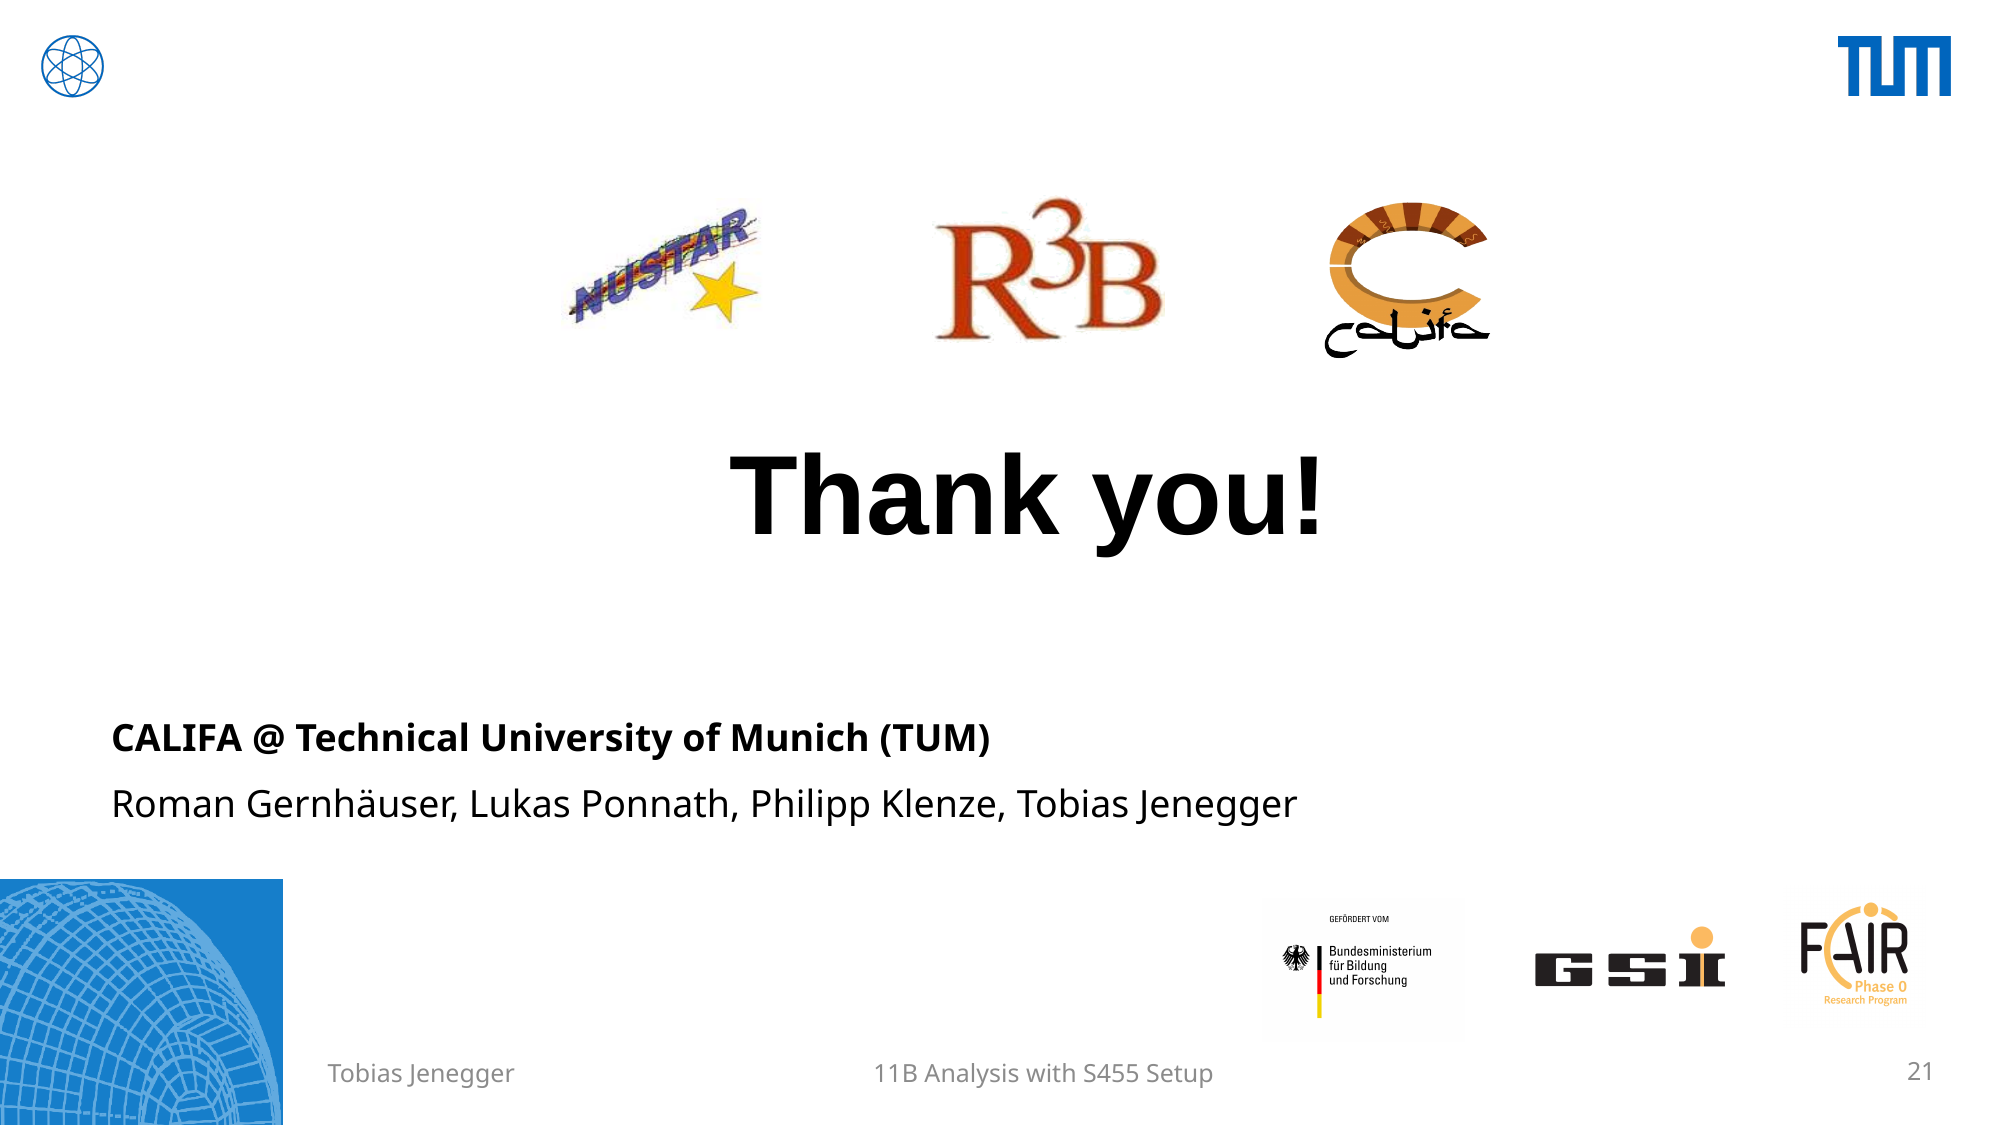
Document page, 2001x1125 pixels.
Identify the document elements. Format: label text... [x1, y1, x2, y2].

text_box Thank you! [714, 425, 1412, 566]
picture [932, 194, 1165, 343]
list CALIFA @ Technical University of Munich (TUM) Roman Gernhäuser, Lukas Ponnath, Philipp Klenze, Tobias Jenegger [96, 113, 1910, 990]
picture [1262, 898, 1465, 1042]
picture [0, 879, 283, 1125]
slide_number Tobias Jenegger [312, 1042, 588, 1103]
footer 11B Analysis with S455 Setup [662, 1042, 1425, 1103]
picture [36, 30, 108, 101]
picture [1489, 915, 1772, 1009]
slide_number <number> [1500, 1042, 1951, 1103]
picture [561, 198, 775, 350]
picture [1783, 885, 1926, 1028]
picture [1838, 36, 1951, 96]
picture [1322, 198, 1495, 362]
